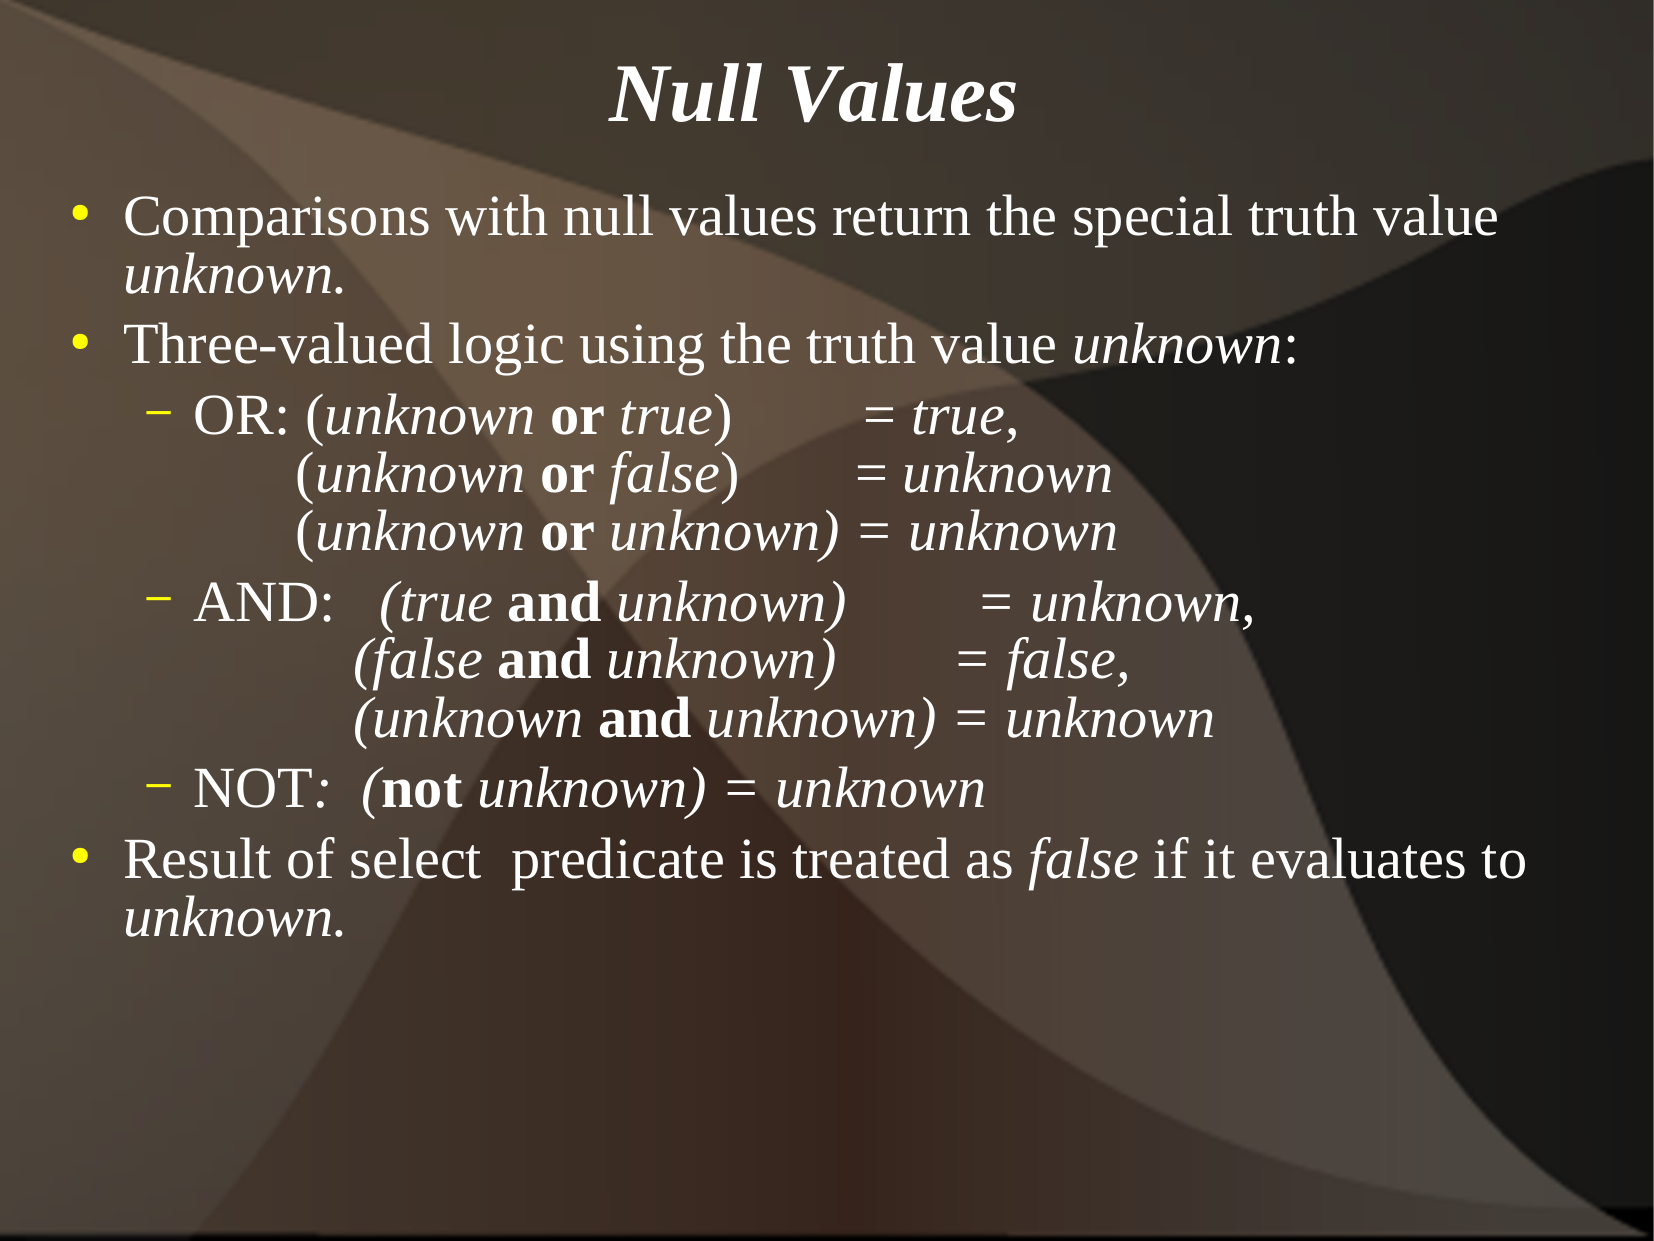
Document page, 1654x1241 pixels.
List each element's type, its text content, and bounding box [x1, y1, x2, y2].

picture [0, 0, 1654, 1241]
list Comparisons with null values return the special truth value unknown. Three-valued logic using the truth value unknown: OR: (unknown or true) = true, (unknown or false) = unknown (unknown or unknown) = unknown AND: (true and unknown) = unknown, (false and unknown) = false, (unknown and unknown) = unknown NOT: (not unknown) = unknown Result of select predicate is treated as false if it evaluates to unknown. [37, 181, 1576, 1163]
title Null Values [177, 0, 1453, 181]
